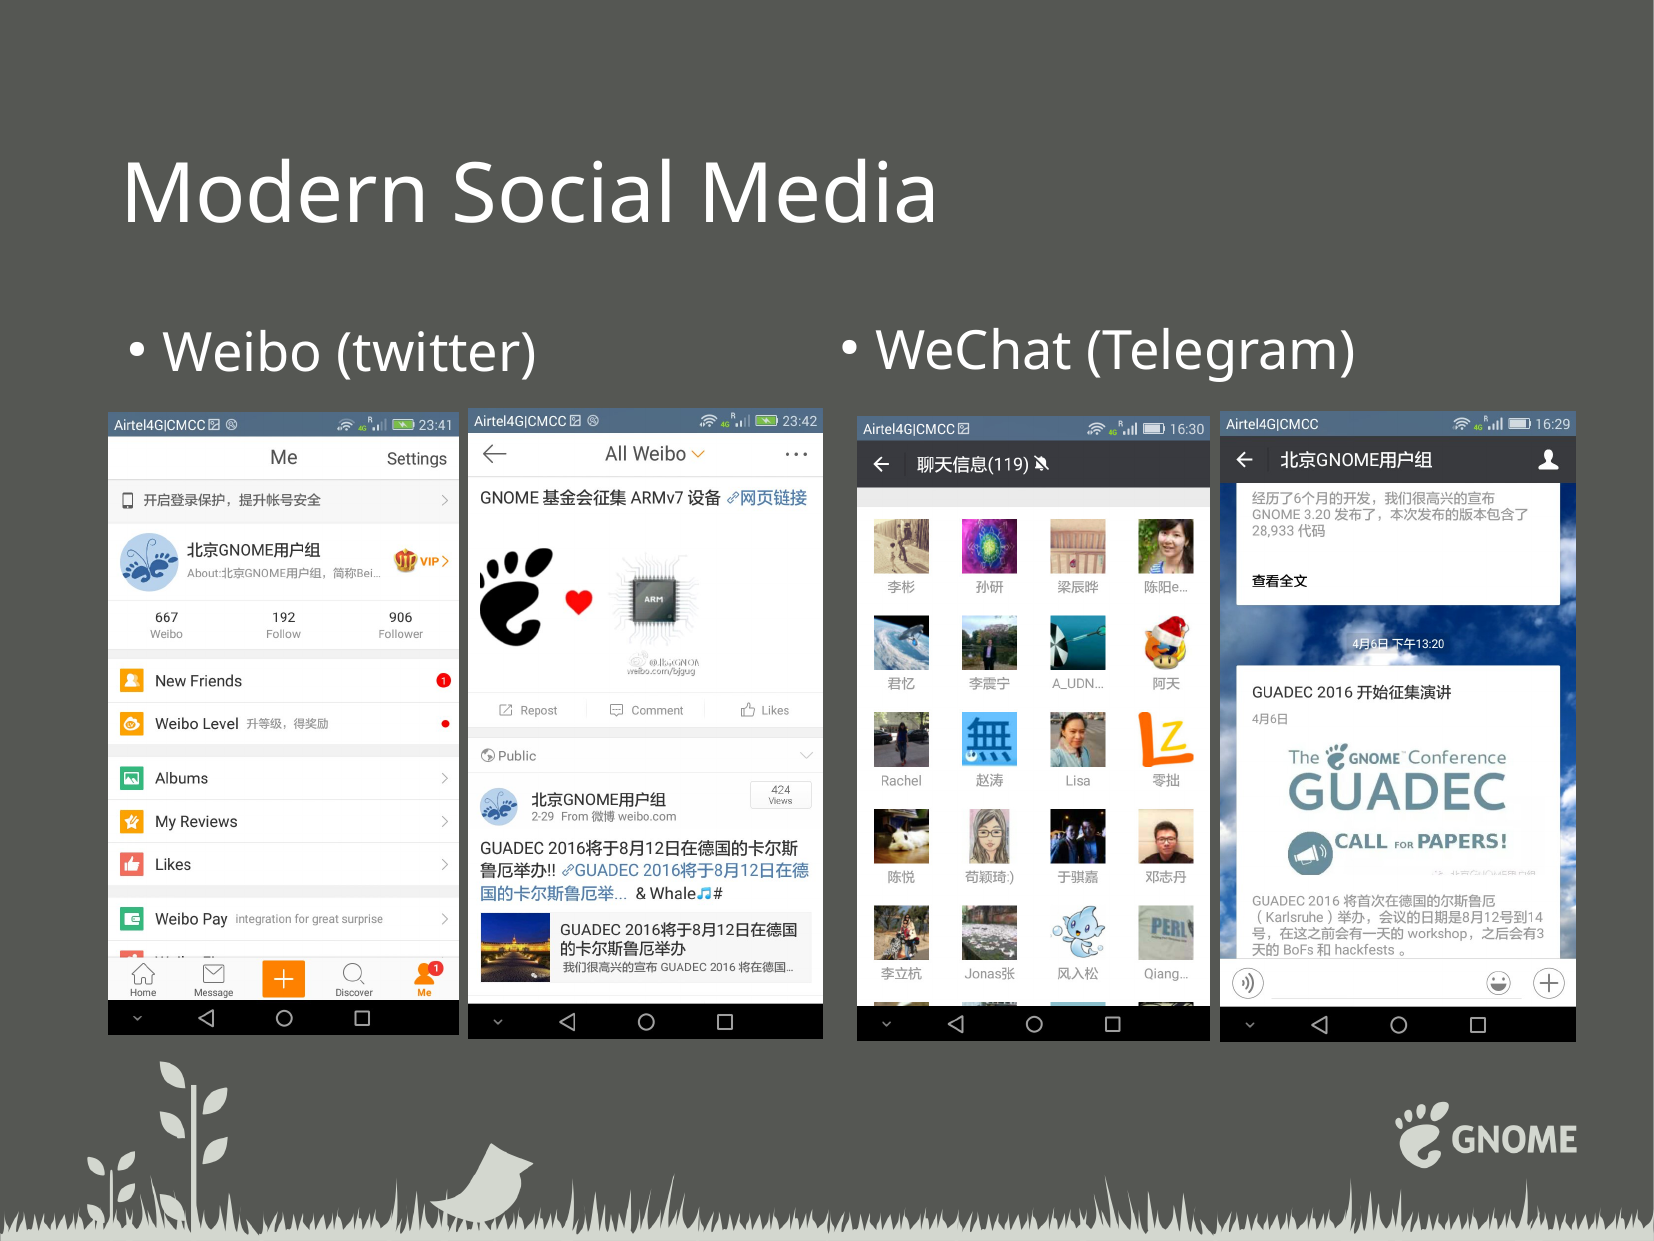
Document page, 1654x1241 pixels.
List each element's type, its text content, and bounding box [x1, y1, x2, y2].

text_box WeChat (Telegram) [825, 304, 1531, 439]
picture [0, 0, 1654, 1241]
text_box Weibo (twitter) [112, 305, 826, 471]
title Modern Social Media [120, 144, 1609, 236]
text_box [915, 165, 1321, 236]
